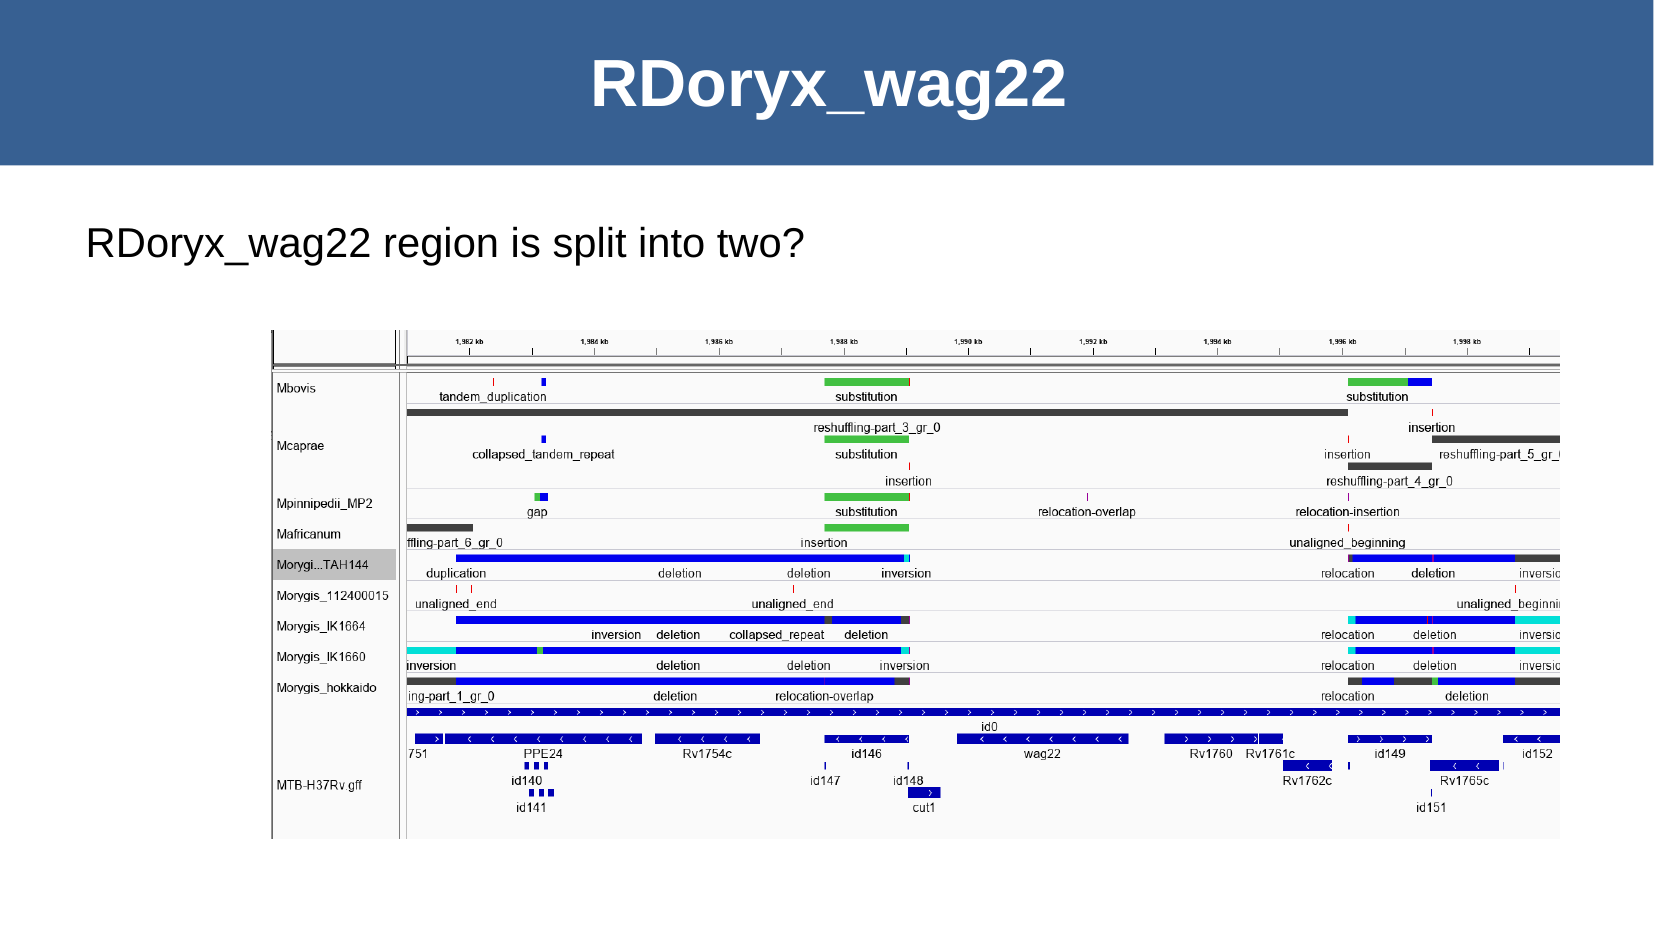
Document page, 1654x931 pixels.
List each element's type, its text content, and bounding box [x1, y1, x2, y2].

picture [271, 330, 1560, 839]
text_box RDoryx_wag22 [0, 0, 1654, 166]
text_box RDoryx_wag22 region is split into two? [70, 212, 969, 331]
